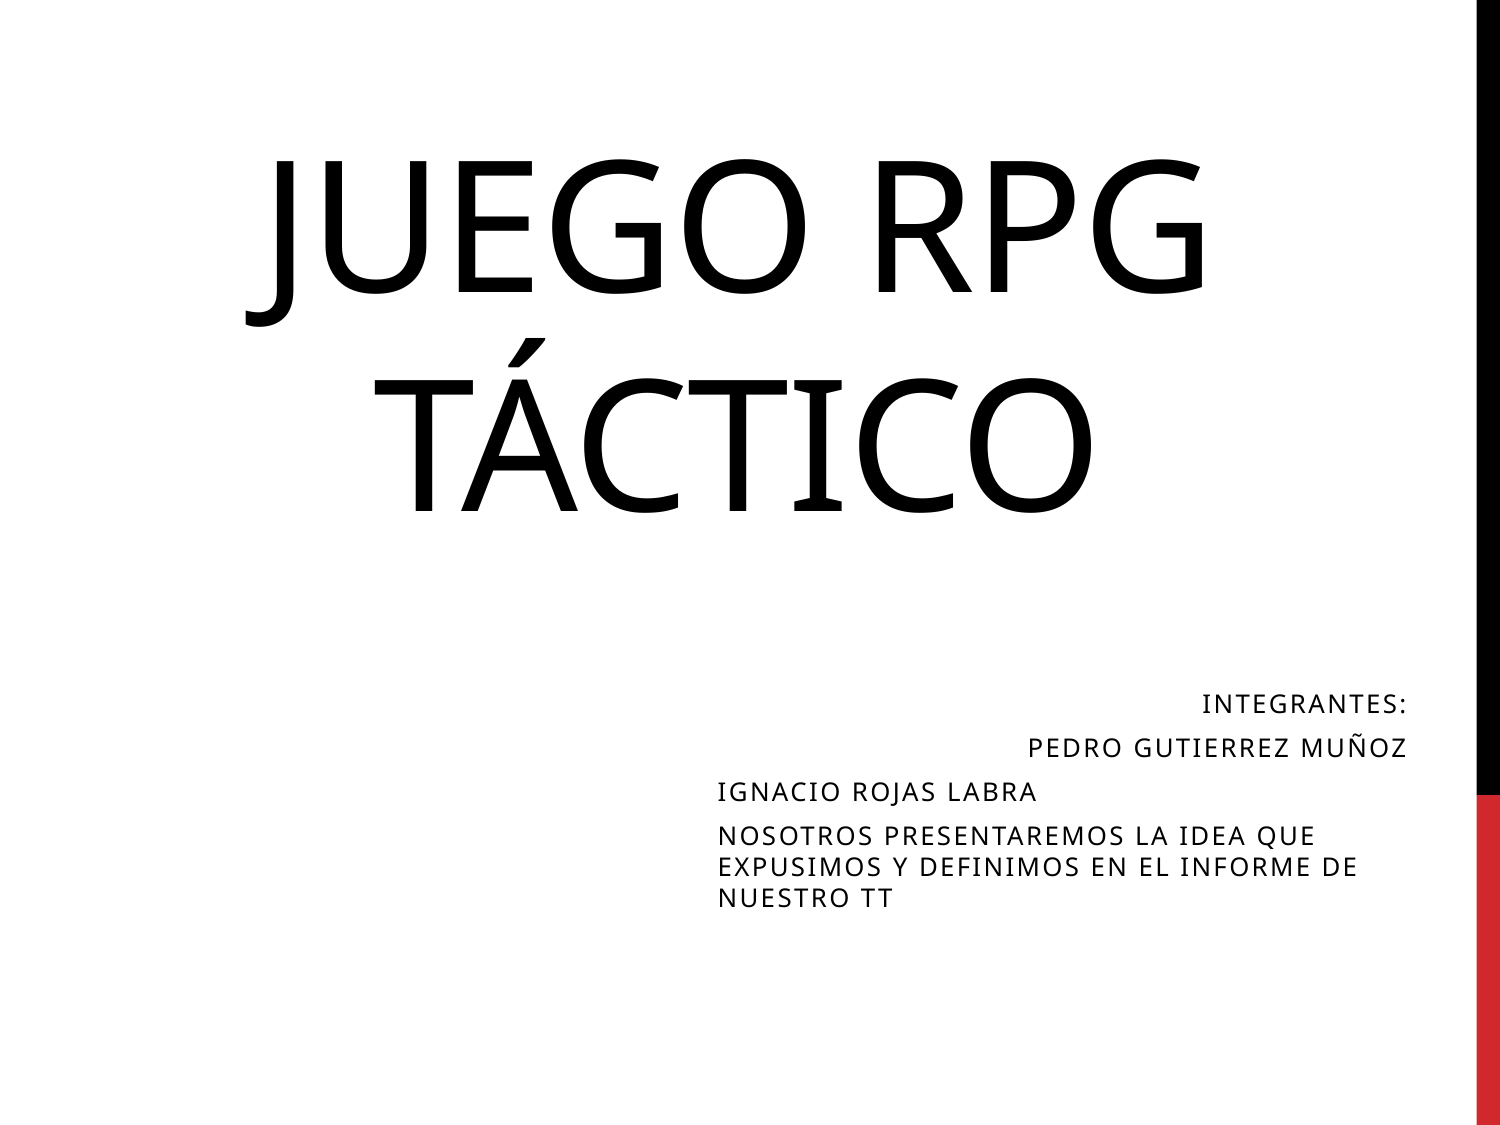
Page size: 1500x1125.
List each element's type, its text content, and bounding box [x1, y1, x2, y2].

subtitle Integrantes: Pedro Gutierrez Muñoz Ignacio Rojas Labra Nosotros presentaremos la idea que expusimos y definimos en el informe de nuestro tt [702, 680, 1422, 969]
title Juego RPG Táctico [100, 208, 1376, 450]
